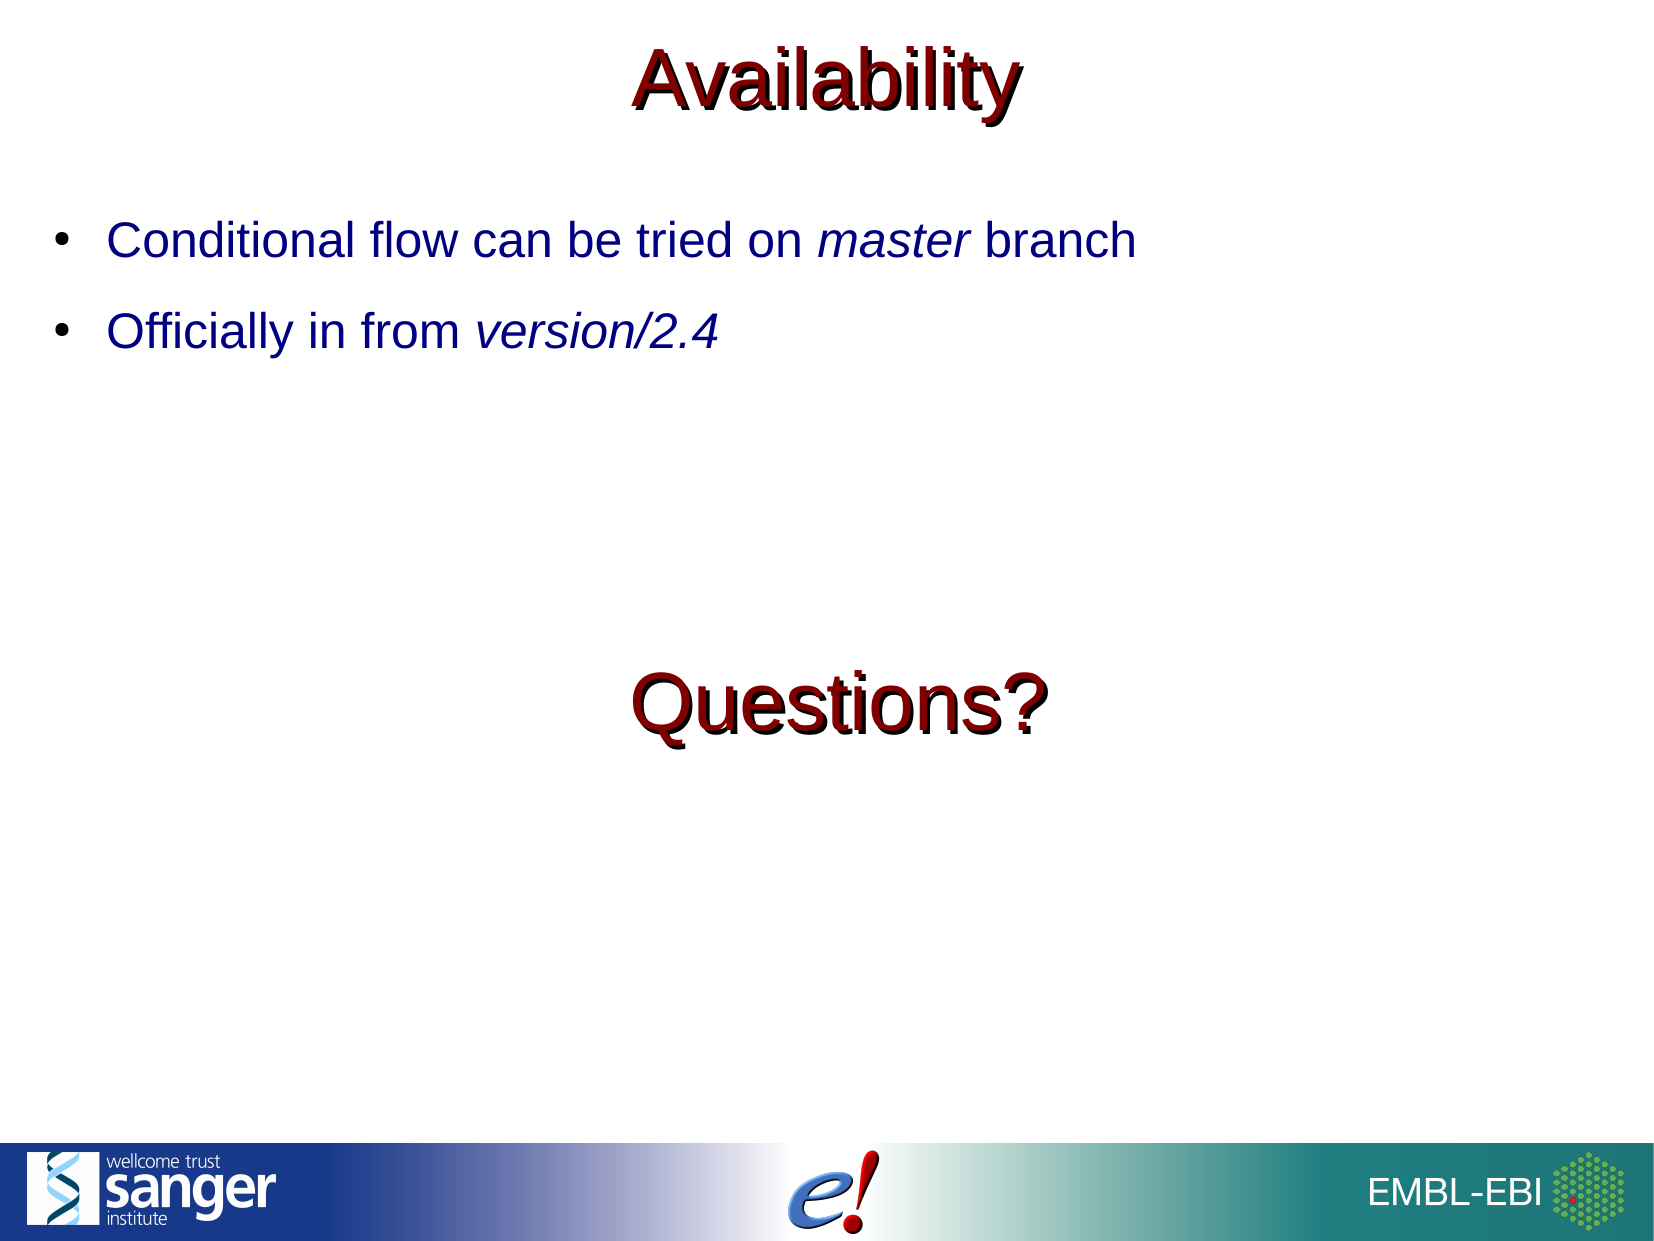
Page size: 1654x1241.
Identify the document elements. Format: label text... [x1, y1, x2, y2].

picture [0, 1143, 1654, 1241]
title Availability [82, 31, 1571, 212]
list Conditional flow can be tried on master branch Officially in from version/2.4 [35, 212, 1654, 768]
title Questions? [94, 655, 1583, 863]
